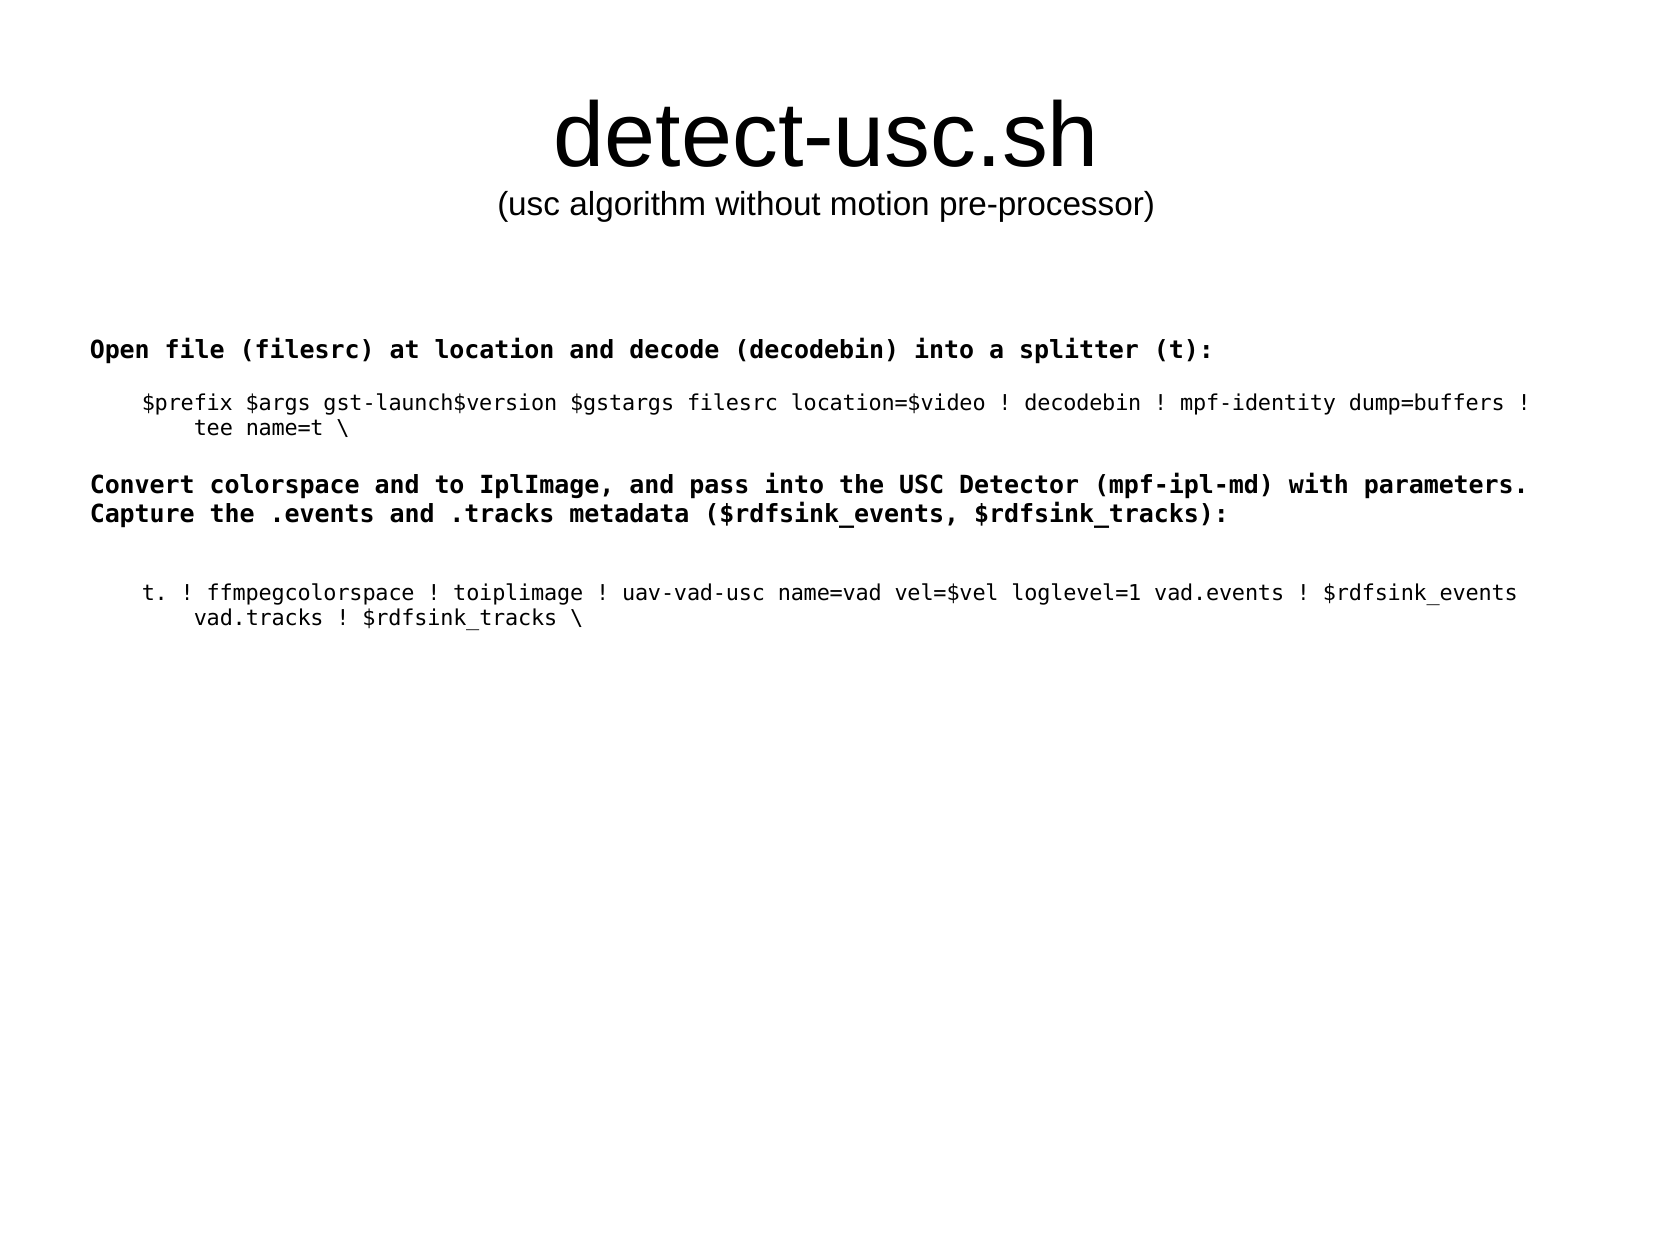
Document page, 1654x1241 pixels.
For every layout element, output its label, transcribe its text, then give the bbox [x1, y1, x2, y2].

text_box Open file (filesrc) at location and decode (decodebin) into a splitter (t): $prefix $args gst-launch$version $gstargs filesrc location=$video ! decodebin ! mpf-identity dump=buffers ! tee name=t \ Convert colorspace and to IplImage, and pass into the USC Detector (mpf-ipl-md) with parameters. Capture the .events and .tracks metadata ($rdfsink_events, $rdfsink_tracks): t. ! ffmpegcolorspace ! toiplimage ! uav-vad-usc name=vad vel=$vel loglevel=1 vad.events ! $rdfsink_events vad.tracks ! $rdfsink_tracks \ [75, 327, 1576, 690]
title detect-usc.sh (usc algorithm without motion pre-processor) [82, 56, 1571, 250]
